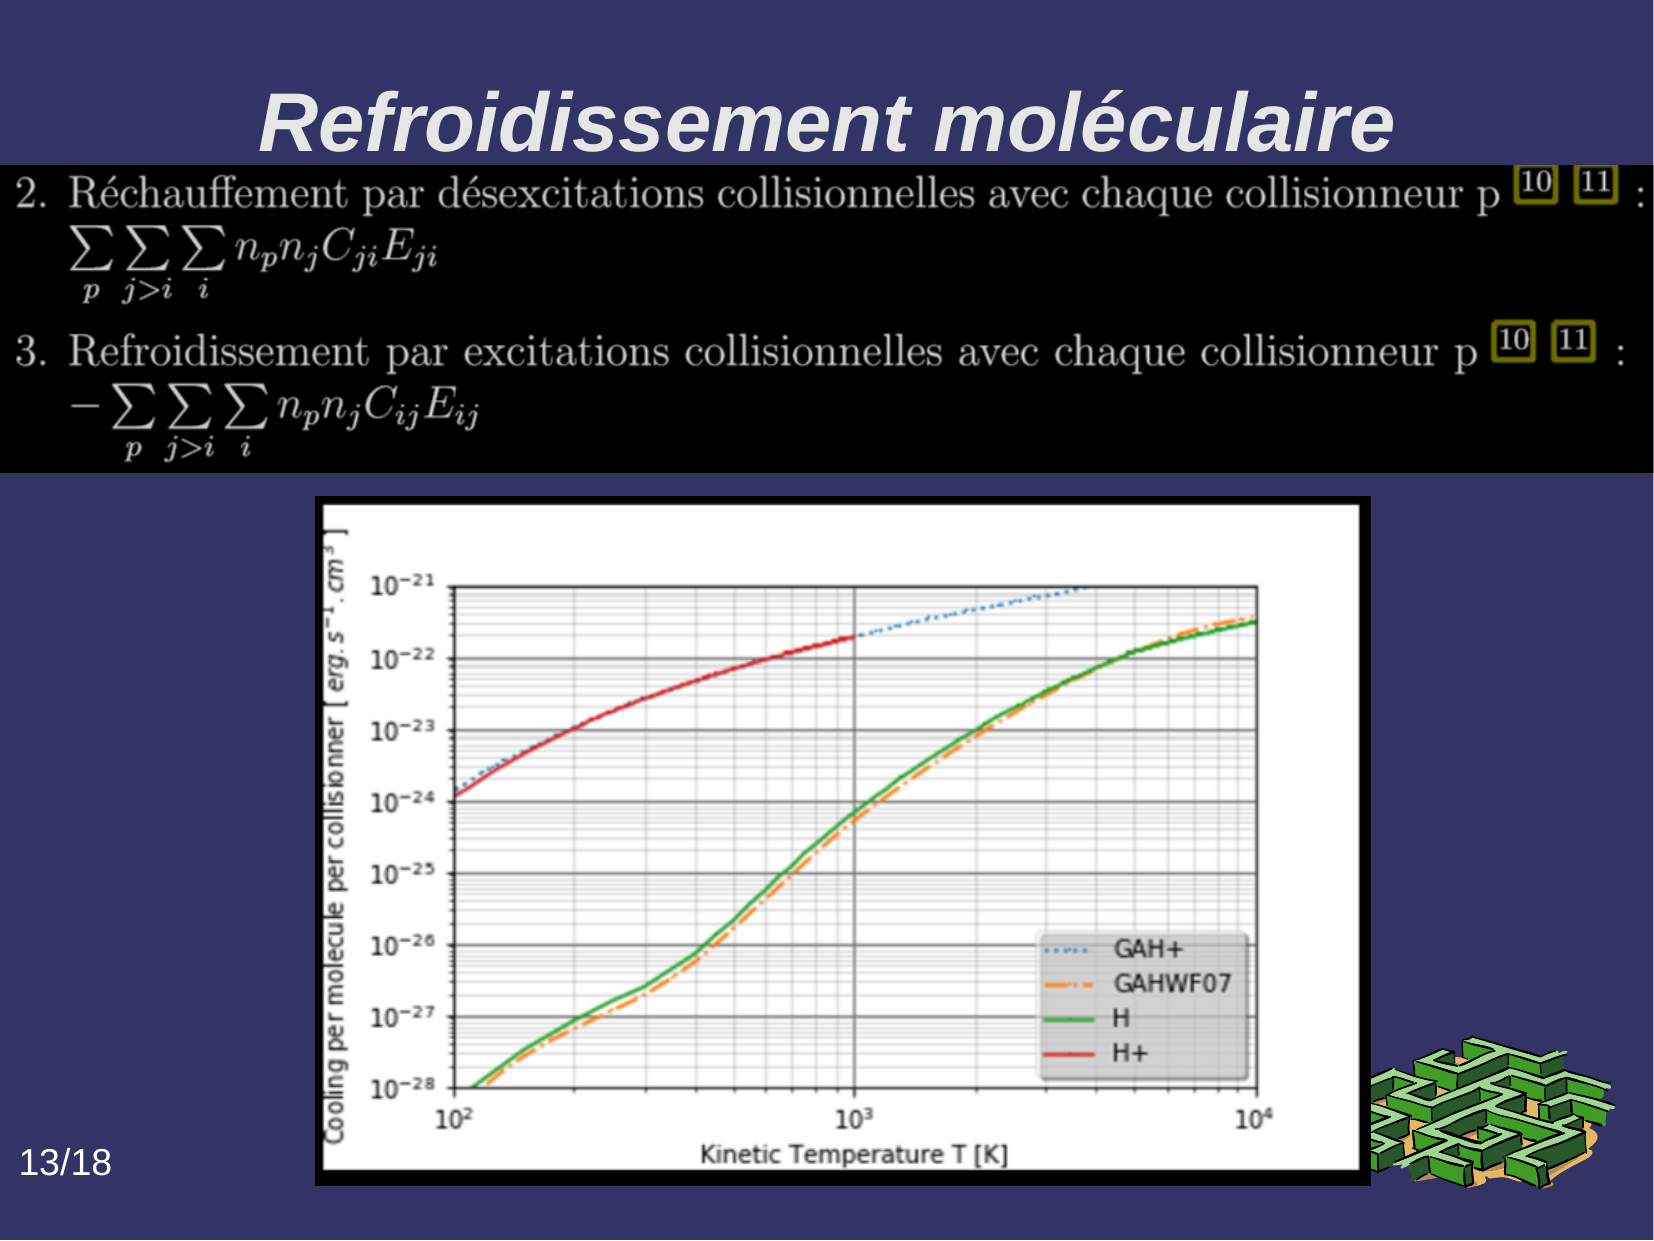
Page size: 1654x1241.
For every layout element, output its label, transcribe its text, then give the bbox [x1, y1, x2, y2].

picture [315, 496, 1371, 1186]
title Refroidissement moléculaire [121, 19, 1534, 165]
picture [0, 165, 1654, 473]
text_box <numéro>/19 [47, 1133, 213, 1205]
